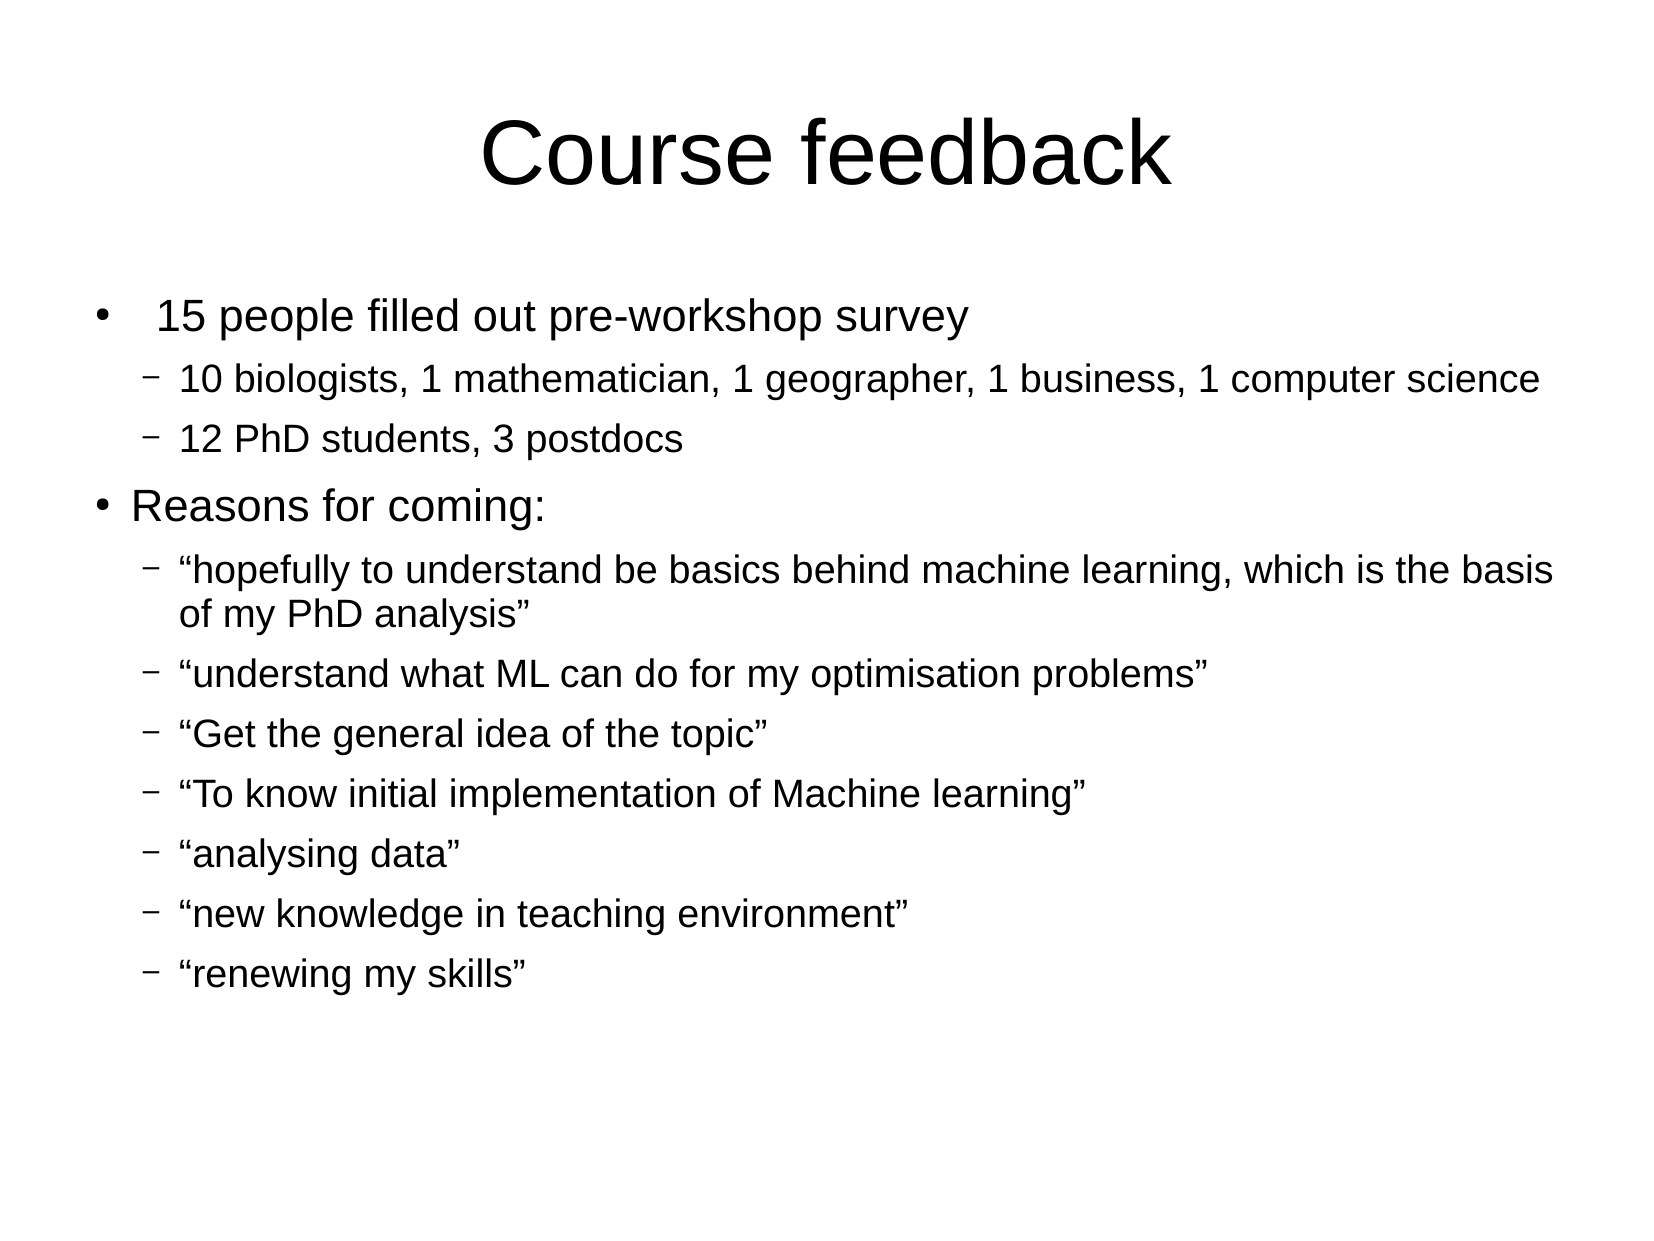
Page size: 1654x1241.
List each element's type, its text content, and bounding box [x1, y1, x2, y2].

list 15 people filled out pre-workshop survey 10 biologists, 1 mathematician, 1 geographer, 1 business, 1 computer science 12 PhD students, 3 postdocs Reasons for coming: “hopefully to understand be basics behind machine learning, which is the basis of my PhD analysis” “understand what ML can do for my optimisation problems” “Get the general idea of the topic” “To know initial implementation of Machine learning” “analysing data” “new knowledge in teaching environment” “renewing my skills” [82, 290, 1571, 1010]
title Course feedback [82, 49, 1571, 257]
